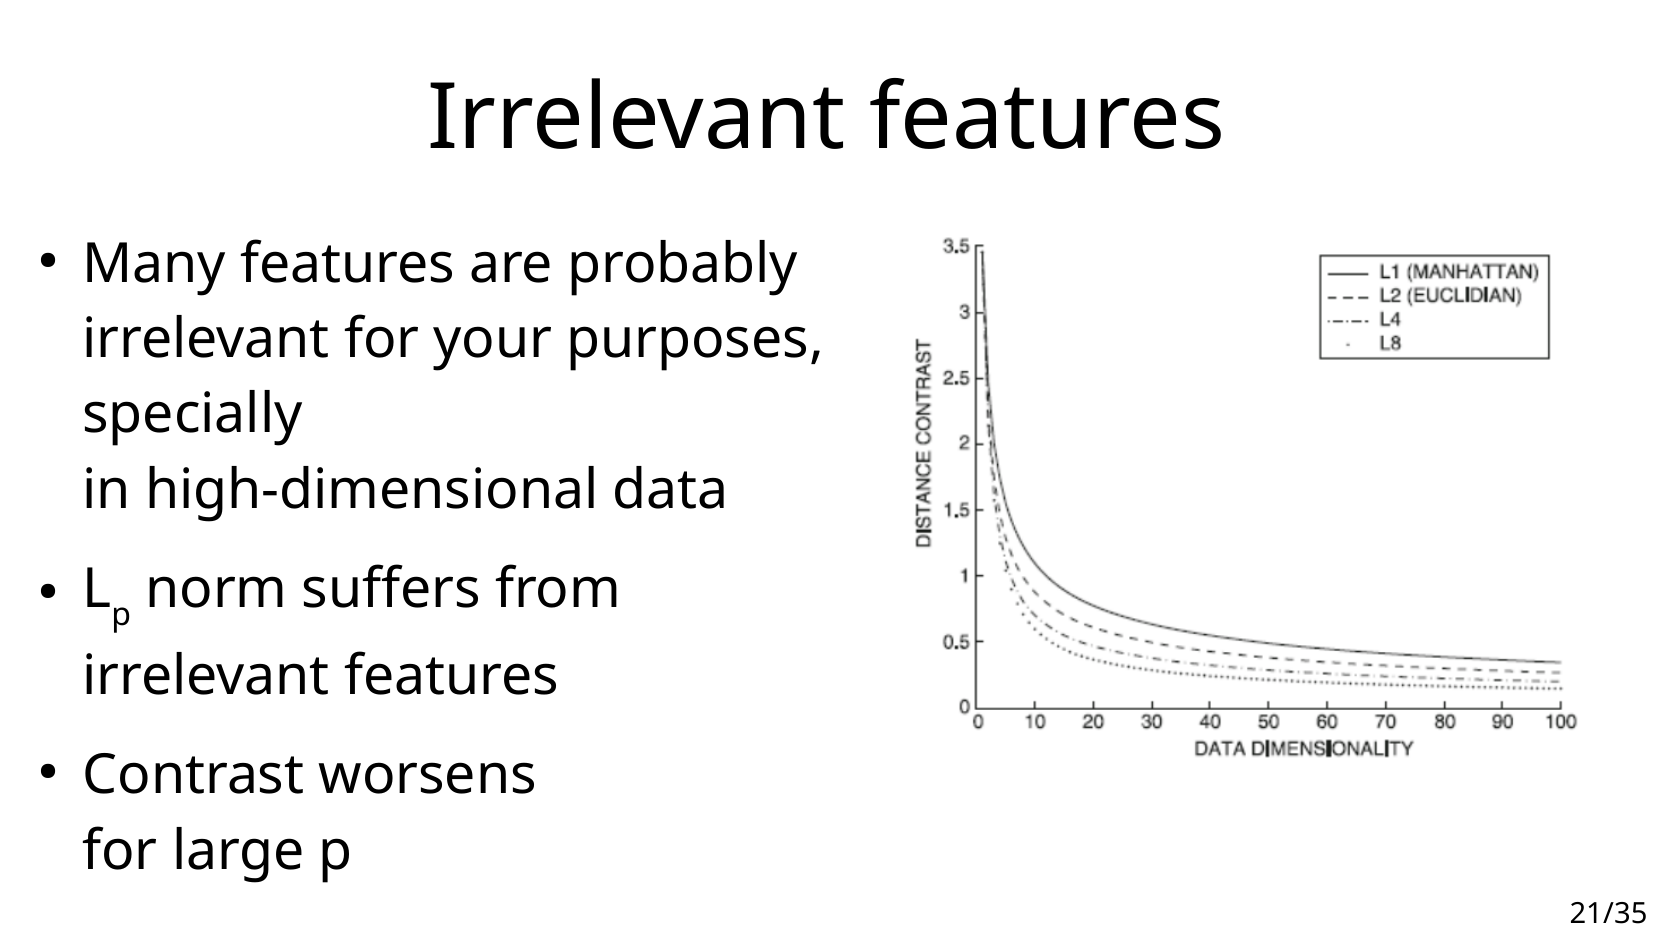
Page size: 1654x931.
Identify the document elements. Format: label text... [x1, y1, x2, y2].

list Many features are probably irrelevant for your purposes, specially in high-dimensional data Lp norm suffers from irrelevant features Contrast worsens for large p [23, 223, 841, 901]
title Irrelevant features [82, 1, 1571, 226]
picture [885, 209, 1625, 761]
